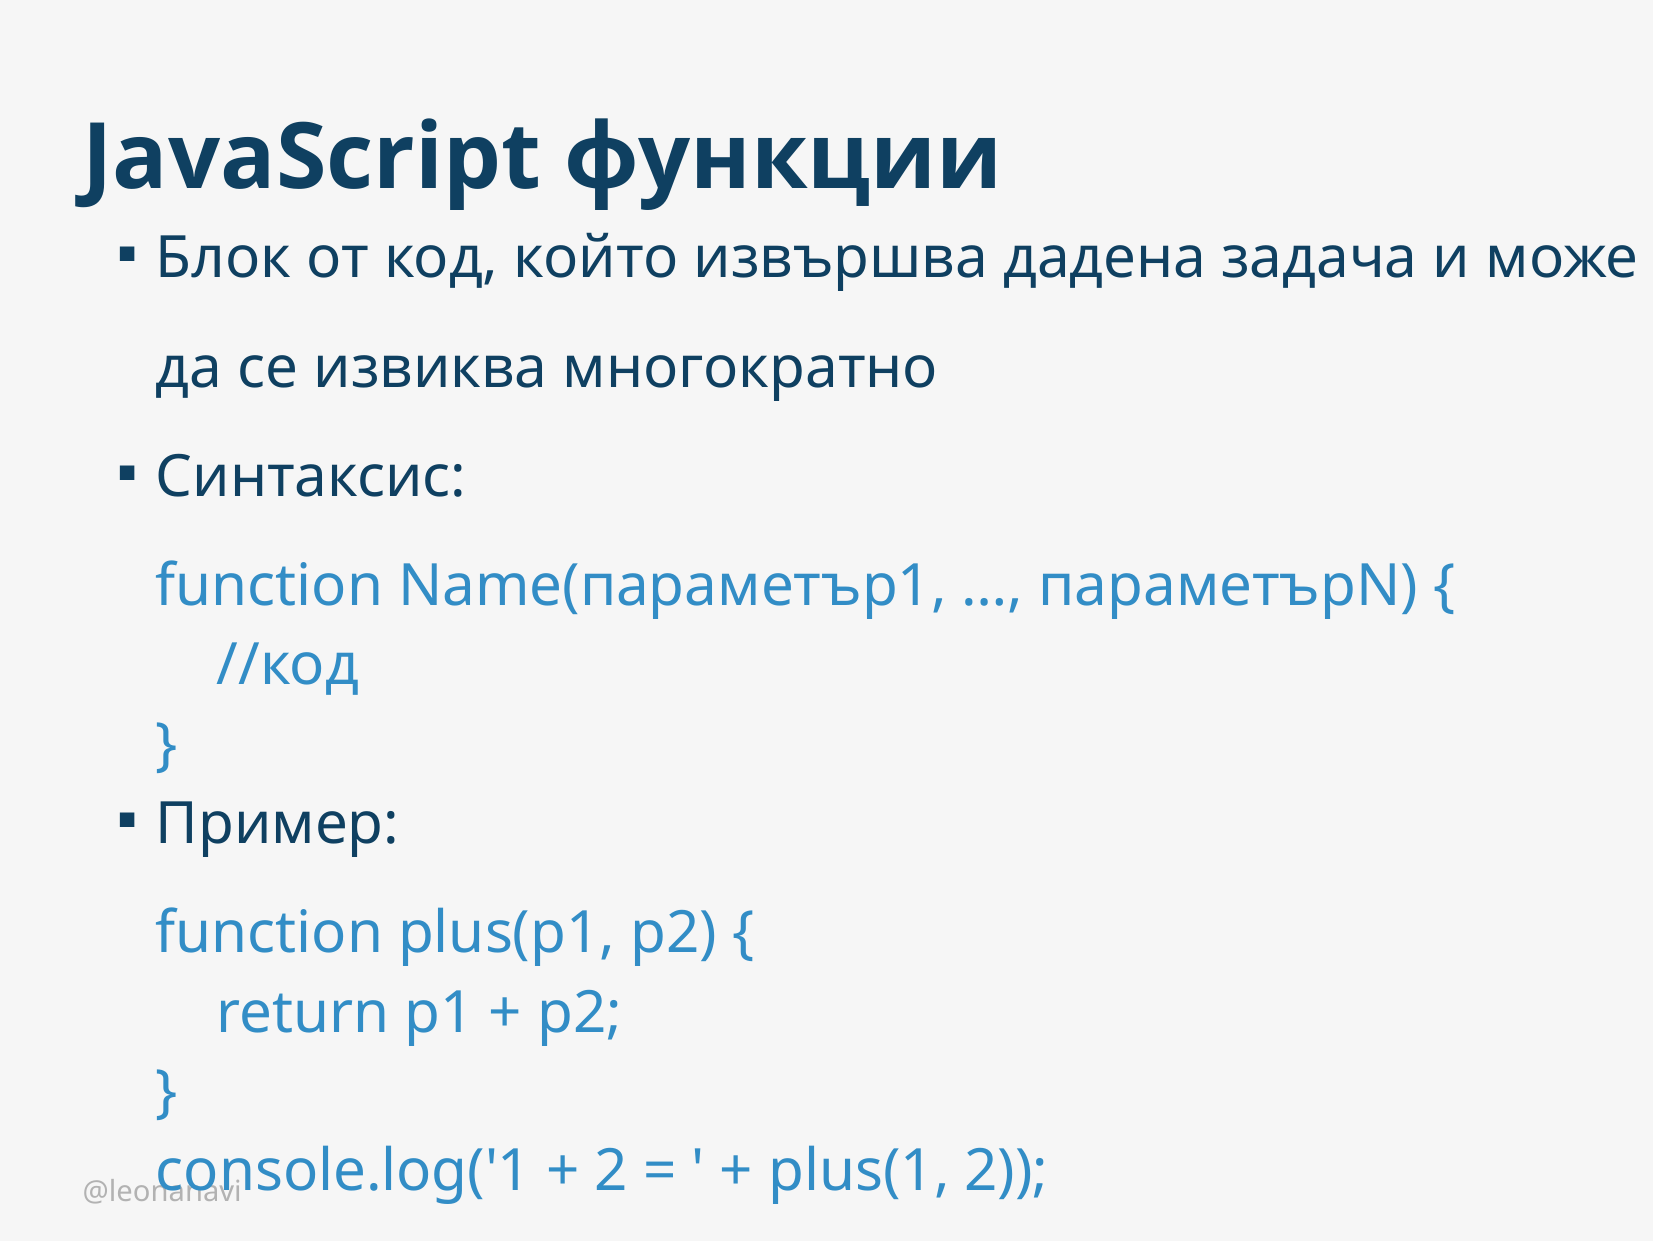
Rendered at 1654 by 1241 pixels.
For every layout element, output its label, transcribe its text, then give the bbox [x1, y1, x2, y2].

text_box Блок от код, който извършва дадена задача и може да се извиква многократно Синтаксис: function Name(параметър1, …, параметърN) { //код } Пример: function plus(p1, p2) { return p1 + p2; } console.log('1 + 2 = ' + plus(1, 2)); [105, 208, 1621, 1241]
title JavaScript функции [82, 49, 1571, 257]
